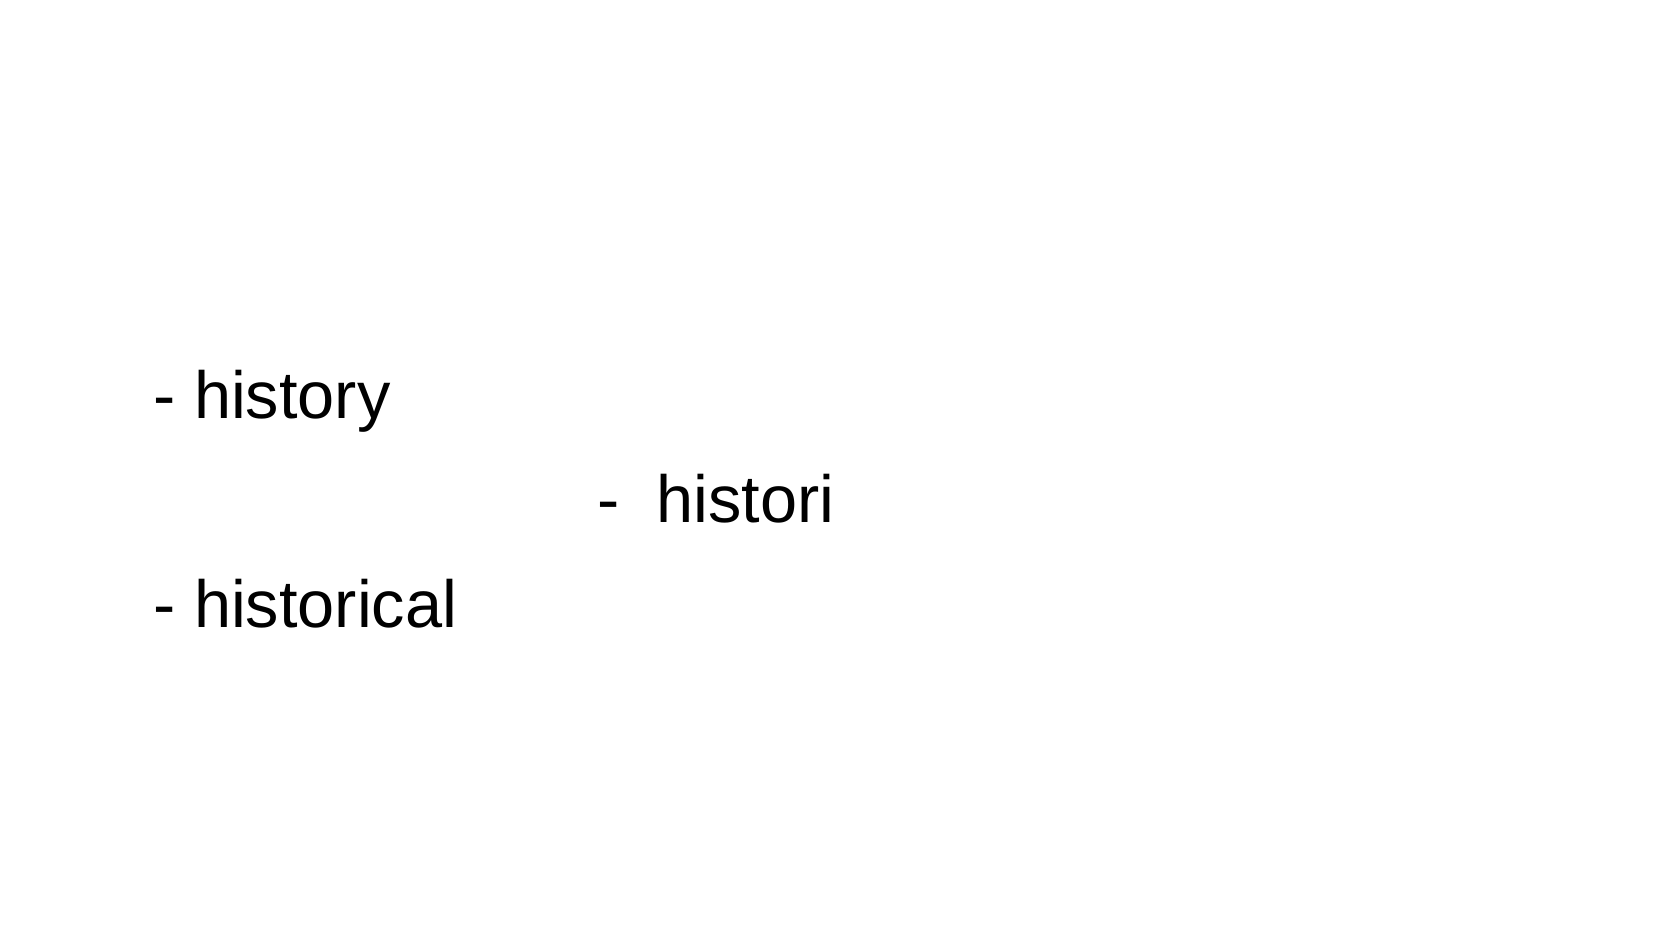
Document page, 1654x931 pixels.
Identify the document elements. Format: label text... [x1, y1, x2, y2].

list - history - histori - historical [82, 358, 1571, 898]
